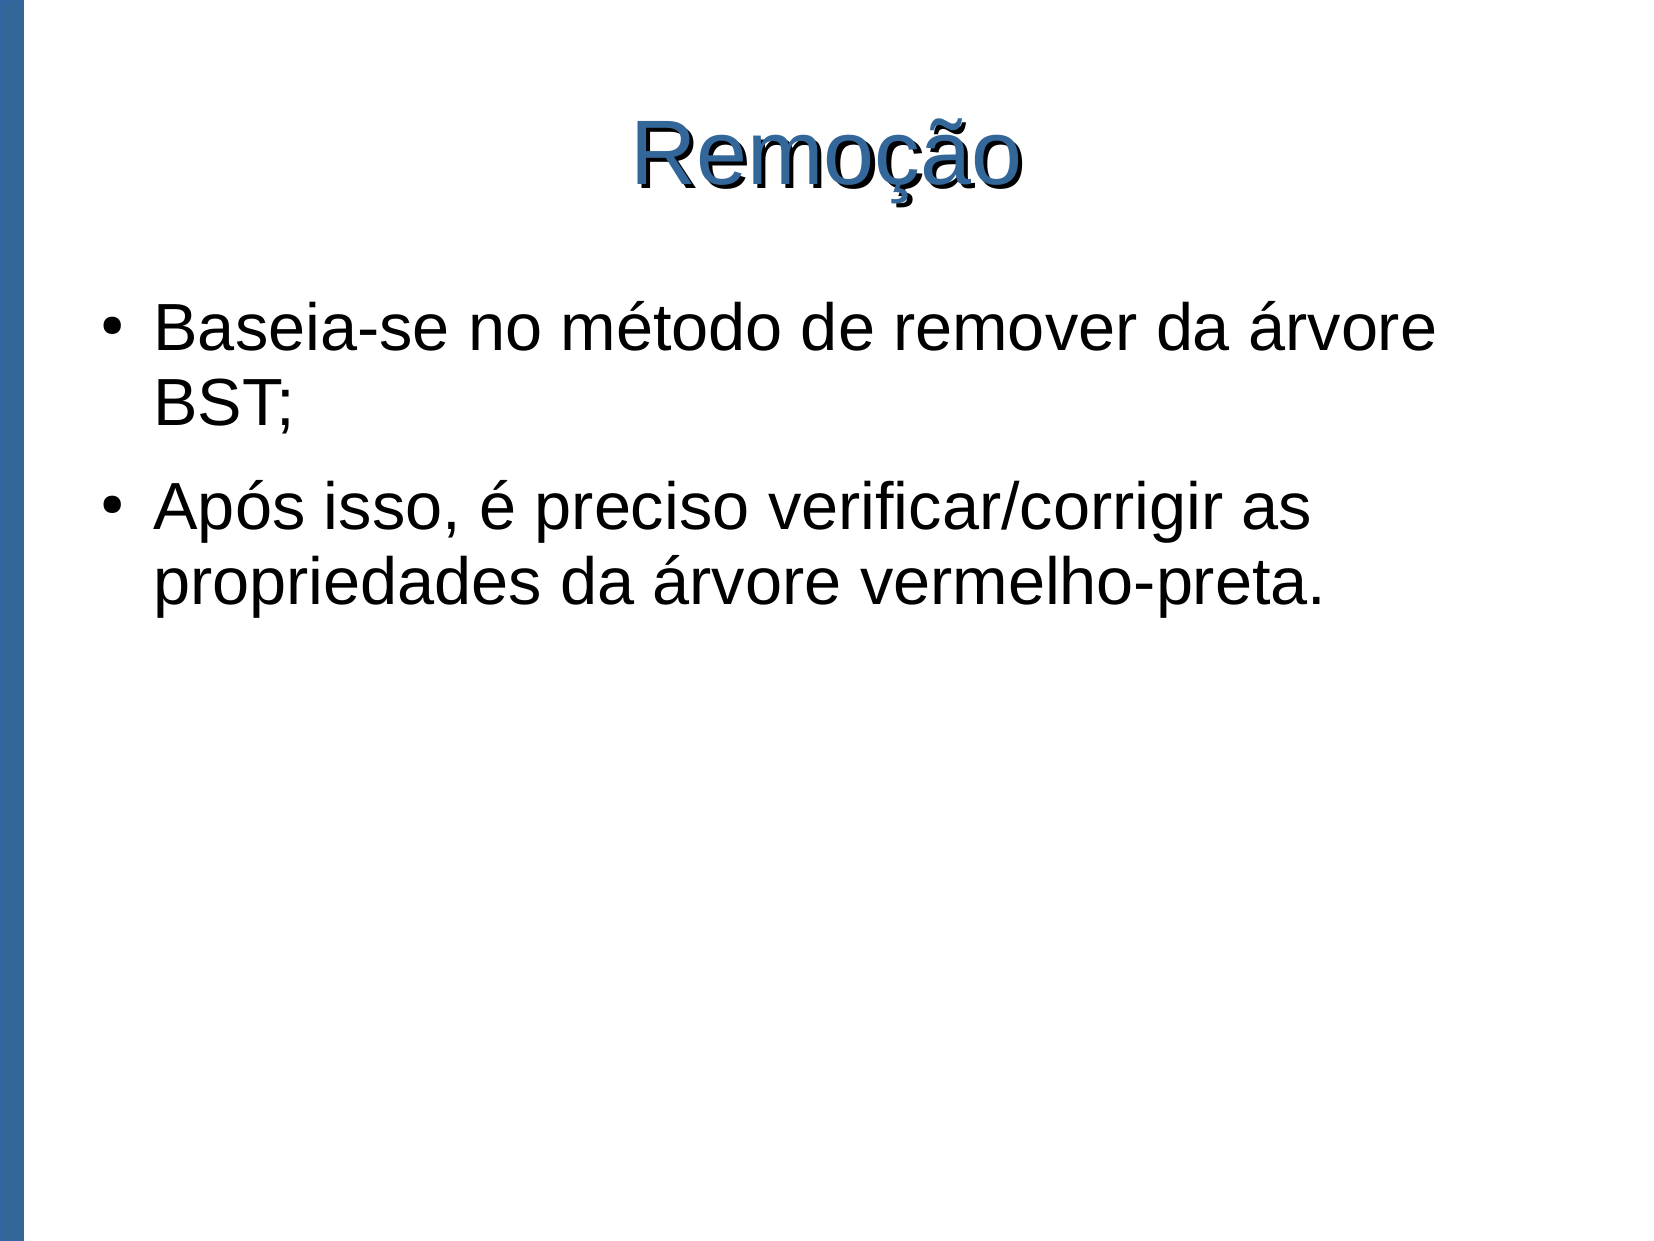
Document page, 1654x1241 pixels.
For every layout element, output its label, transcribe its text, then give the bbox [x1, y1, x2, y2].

title Remoção [82, 49, 1571, 257]
list Baseia-se no método de remover da árvore BST; Após isso, é preciso verificar/corrigir as propriedades da árvore vermelho-preta. [82, 290, 1571, 1010]
